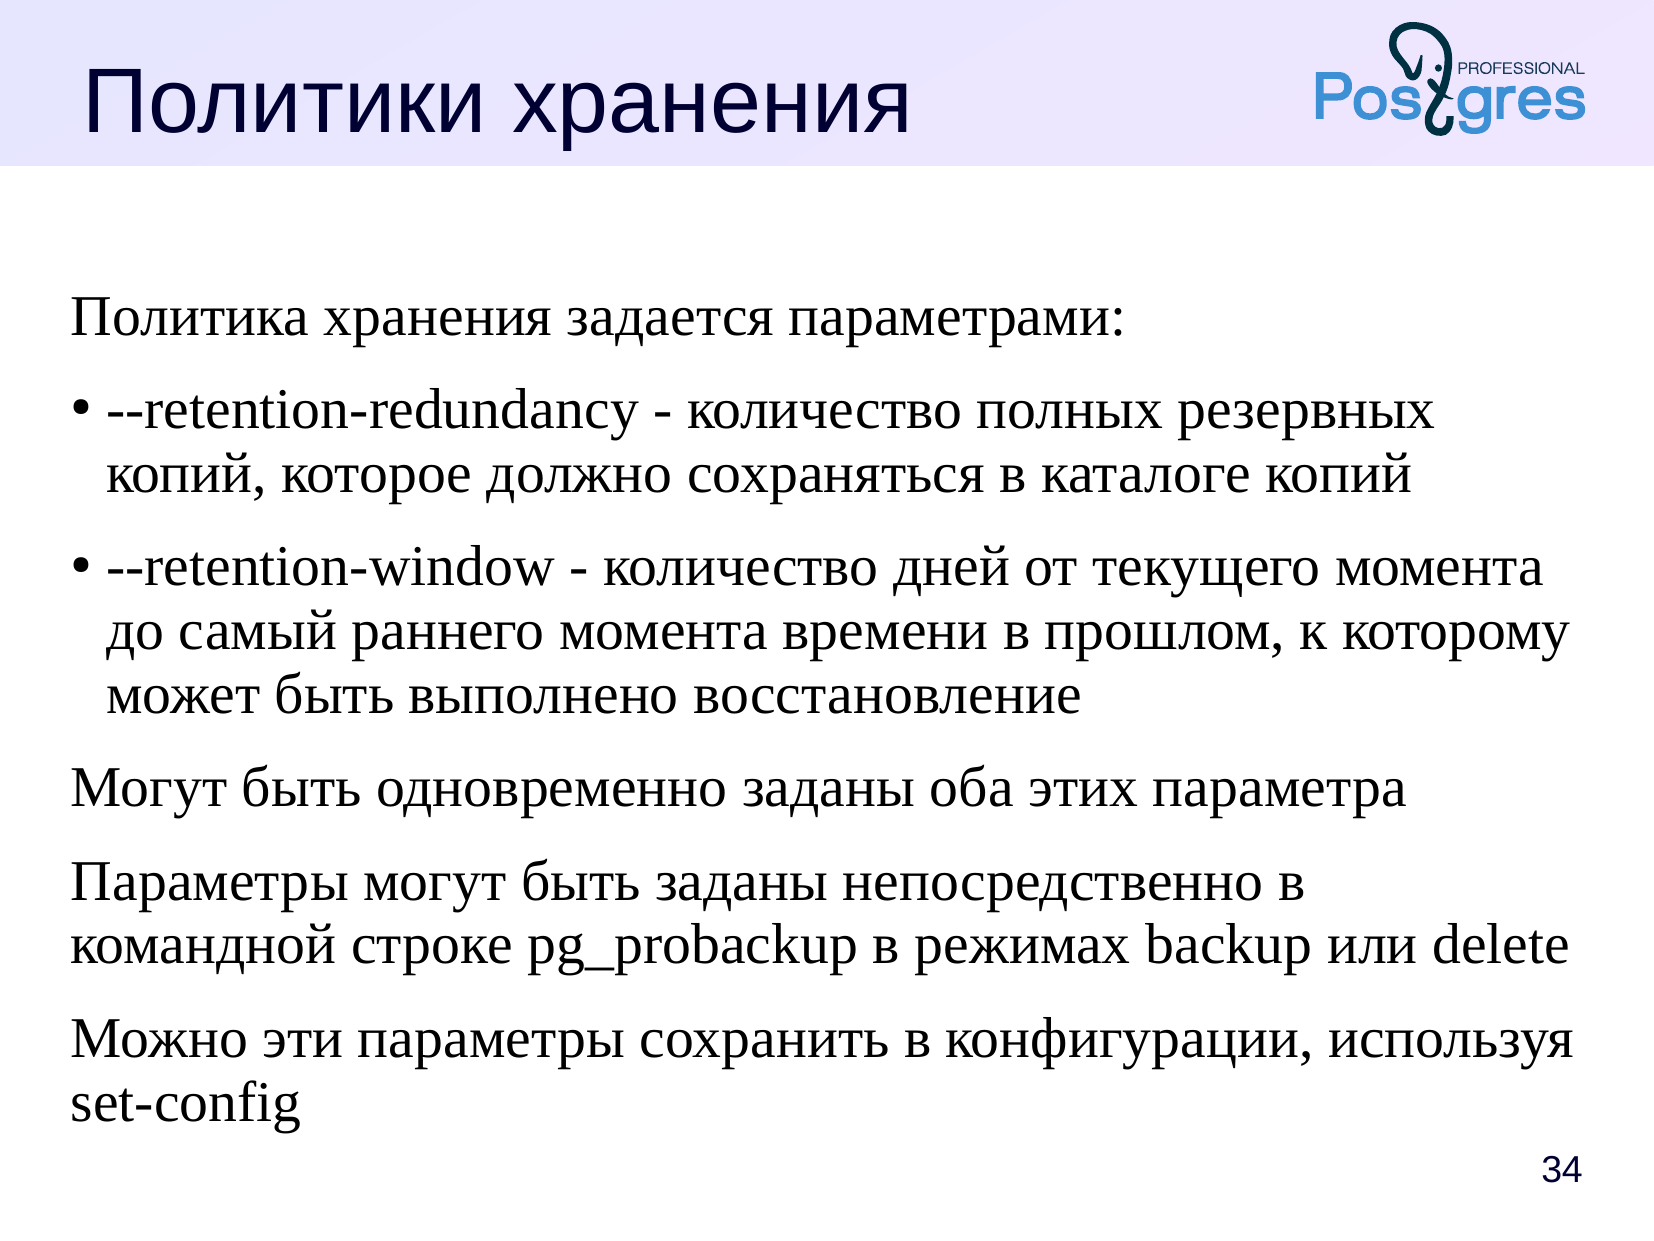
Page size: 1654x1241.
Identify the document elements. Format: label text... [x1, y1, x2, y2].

list Политика хранения задается параметрами: --retention-redundancy - количество полных резервных копий, которое должно сохраняться в каталоге копий --retention-window - количество дней от текущего момента до самый раннего момента времени в прошлом, к которому может быть выполнено восстановление Могут быть одновременно заданы оба этих параметра Параметры могут быть заданы непосредственно в командной строке pg_probackup в режимах backup или delete Можно эти параметры сохранить в конфигурации, используя set-config [70, 283, 1583, 1134]
title Политики хранения [82, 49, 1252, 153]
